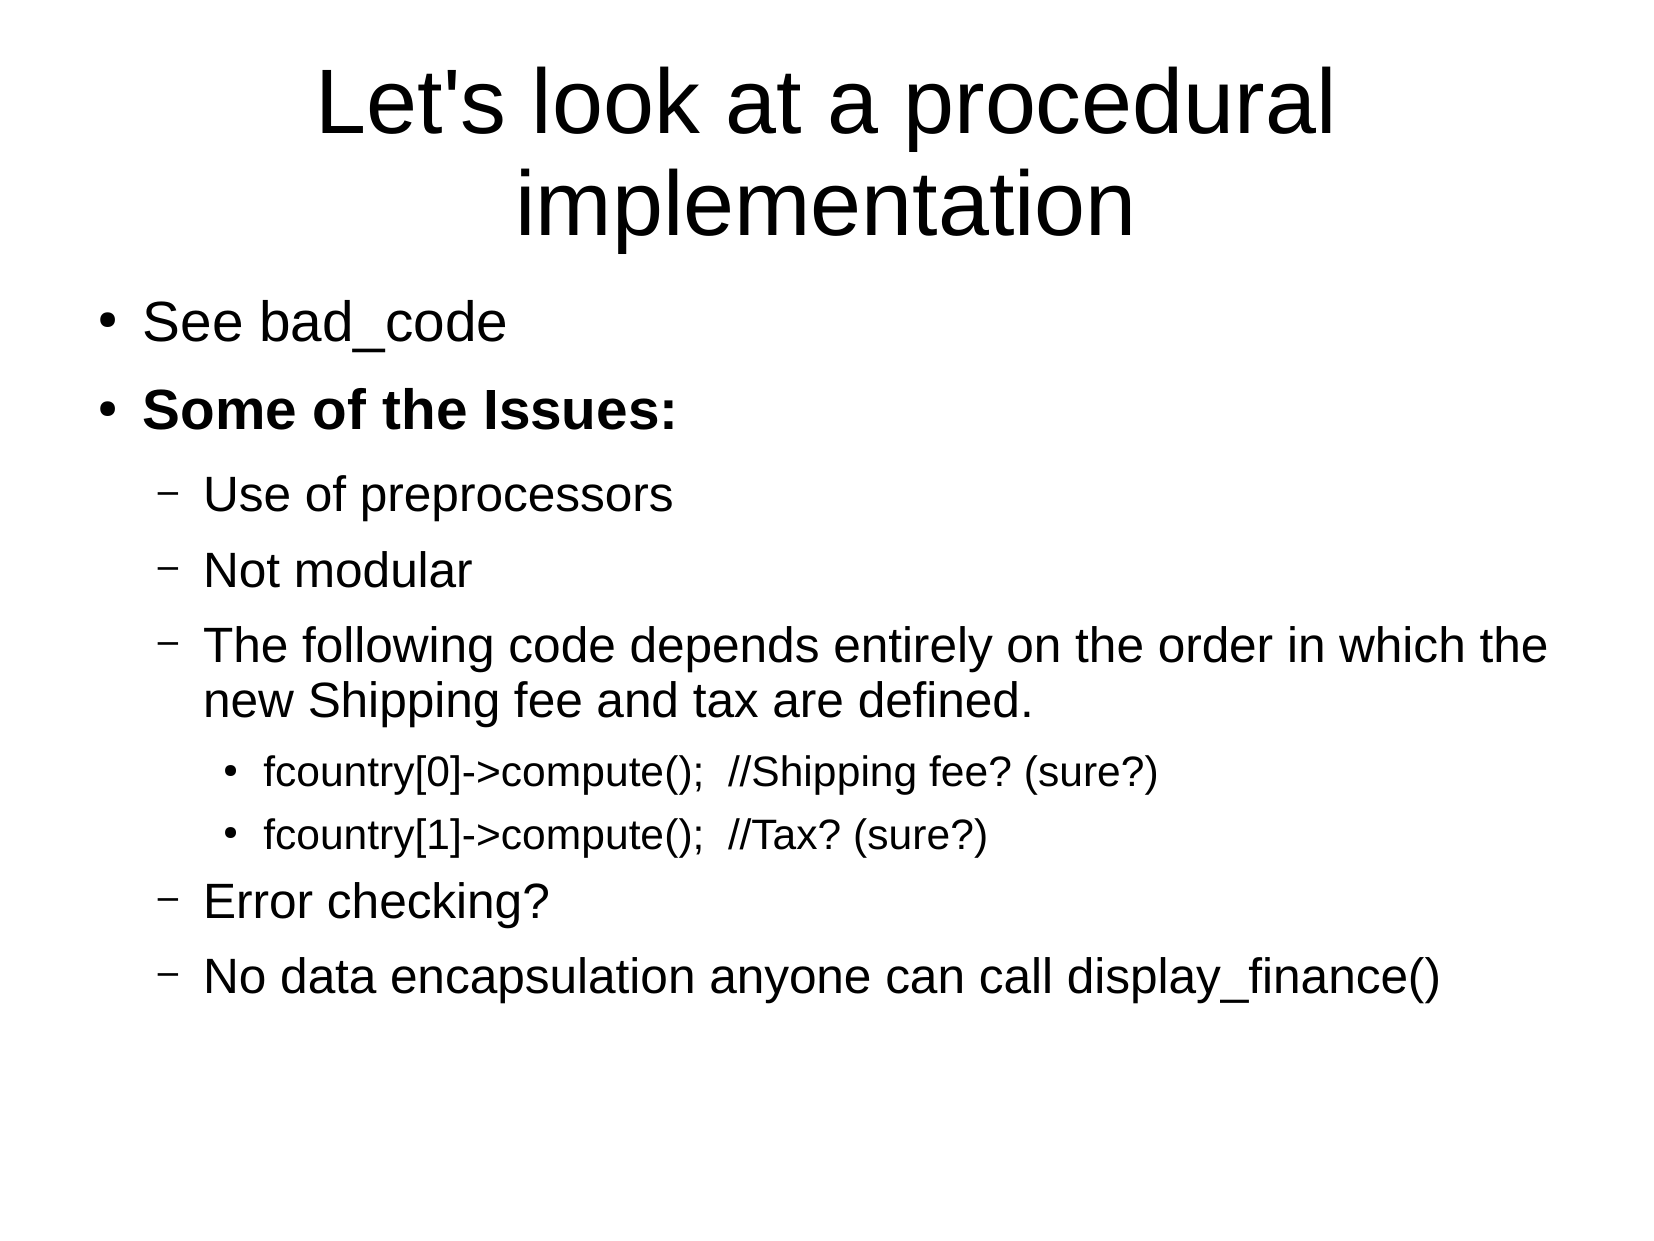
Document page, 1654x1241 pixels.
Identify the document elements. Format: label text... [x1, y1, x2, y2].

list See bad_code Some of the Issues: Use of preprocessors Not modular The following code depends entirely on the order in which the new Shipping fee and tax are defined. fcountry[0]->compute(); //Shipping fee? (sure?) fcountry[1]->compute(); //Tax? (sure?) Error checking? No data encapsulation anyone can call display_finance() [82, 290, 1571, 1010]
title Let's look at a procedural implementation [82, 49, 1571, 257]
